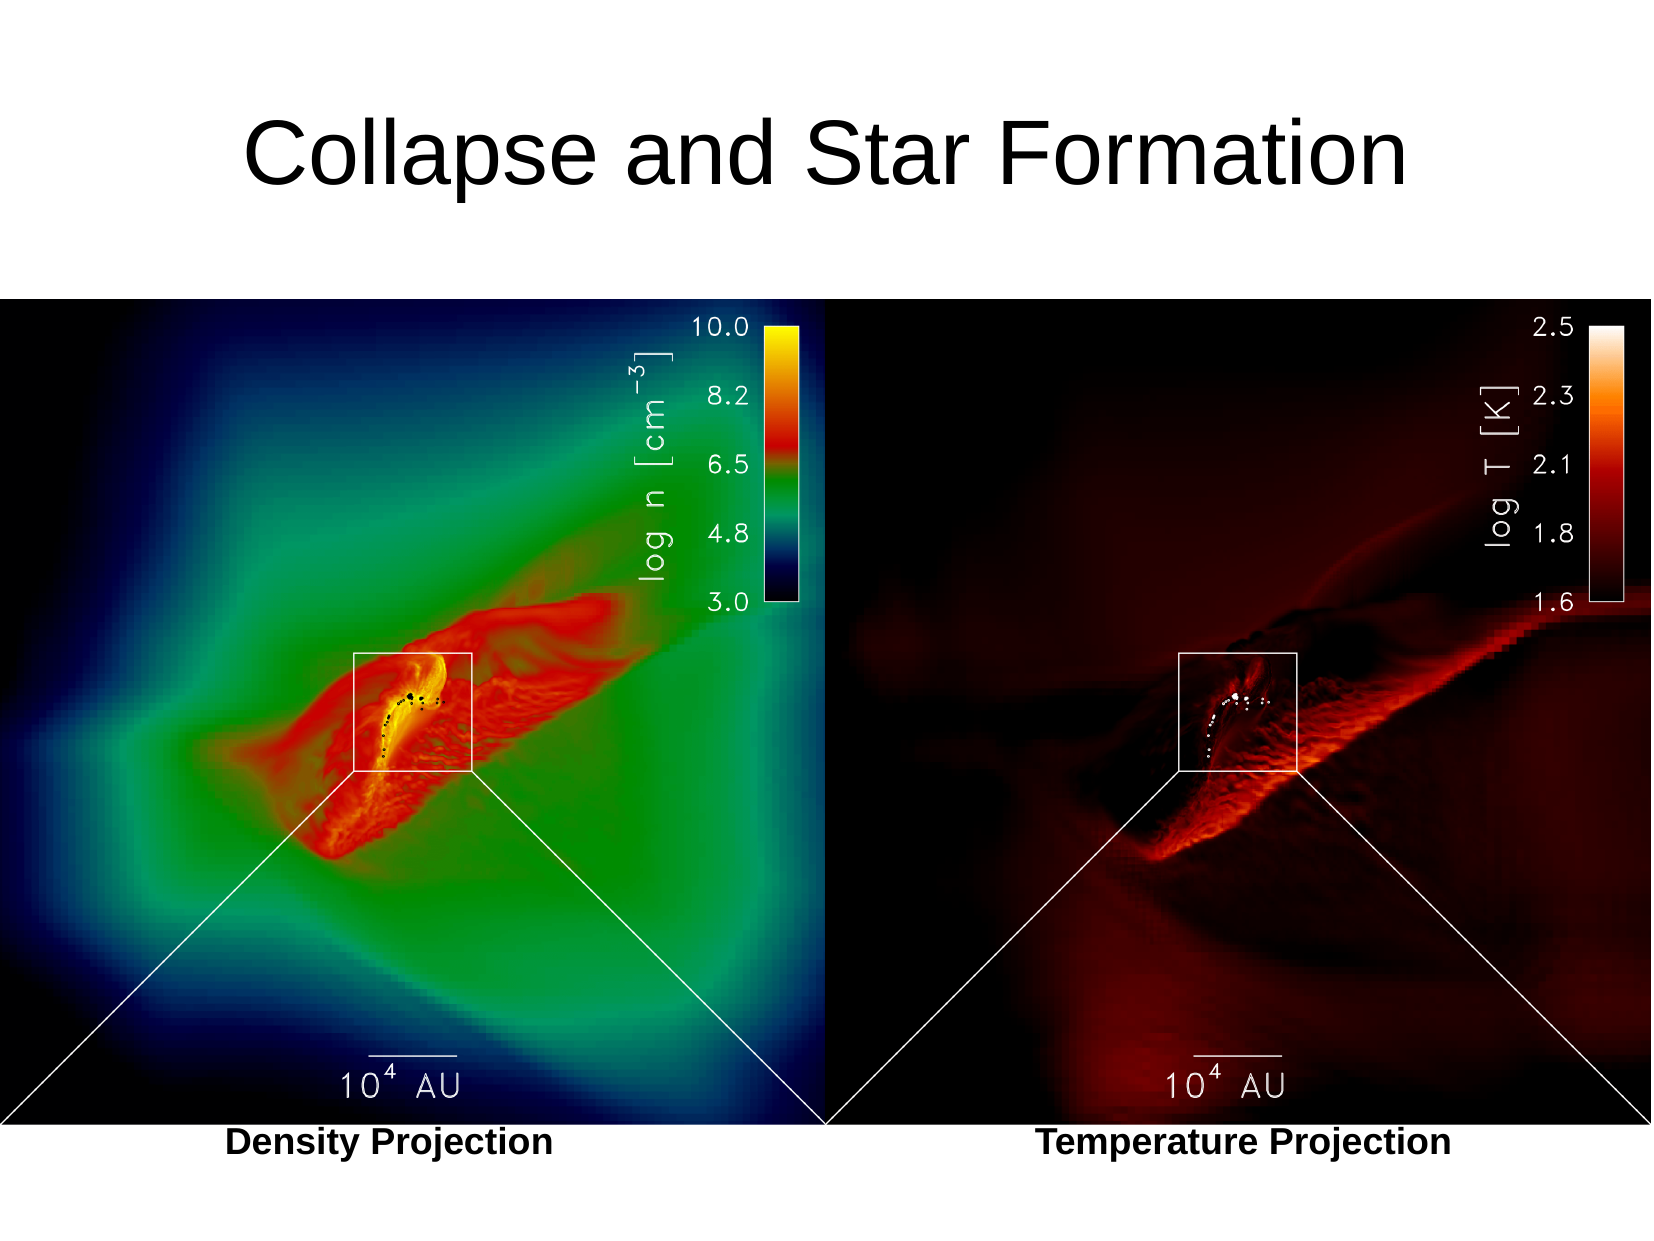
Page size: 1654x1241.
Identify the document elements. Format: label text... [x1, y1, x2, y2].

text_box Temperature Projection [1020, 1113, 1468, 1171]
text_box Density Projection [210, 1113, 569, 1171]
title Collapse and Star Formation [82, 49, 1571, 257]
picture [0, 299, 1651, 1126]
